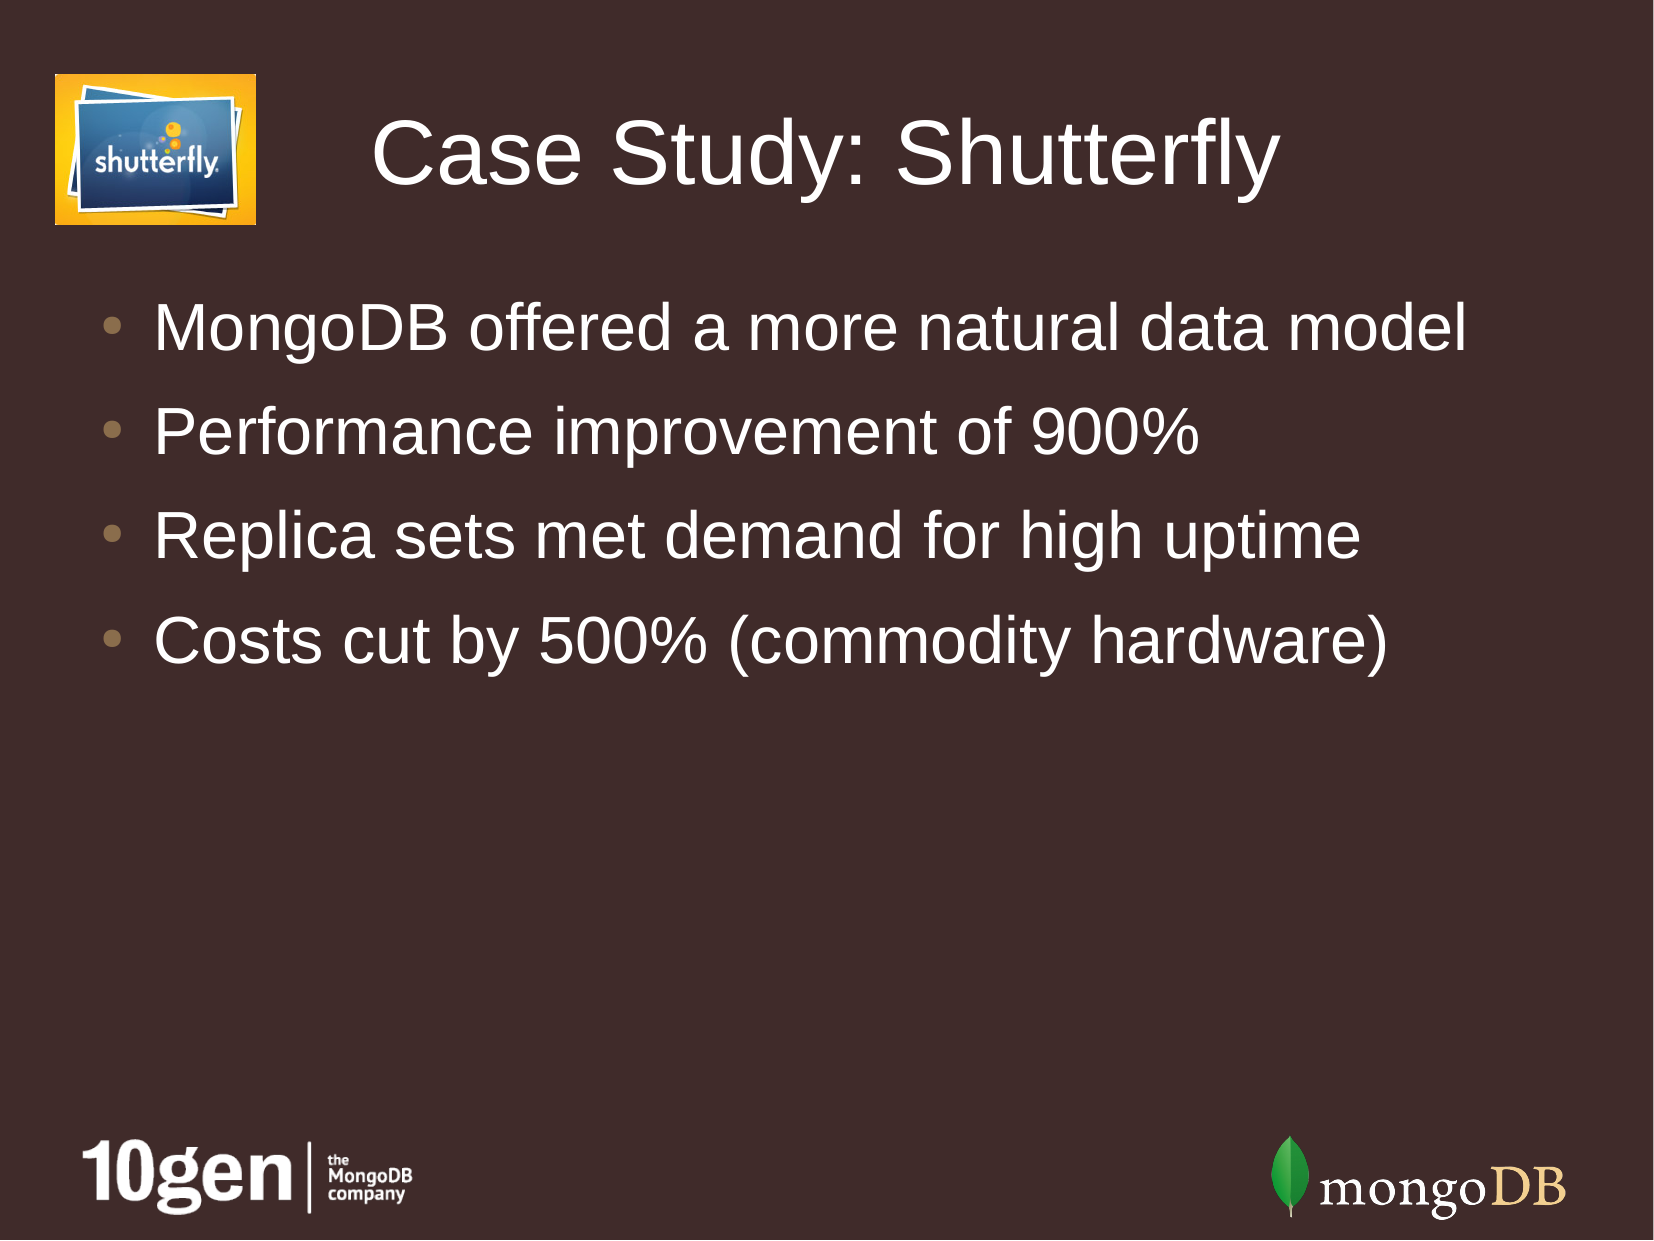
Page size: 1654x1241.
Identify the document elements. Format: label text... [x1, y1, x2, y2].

picture [82, 1139, 413, 1215]
picture [1260, 1124, 1576, 1230]
title Case Study: Shutterfly [82, 49, 1571, 257]
list MongoDB offered a more natural data model Performance improvement of 900% Replica sets met demand for high uptime Costs cut by 500% (commodity hardware) [82, 290, 1571, 1010]
picture [55, 74, 256, 226]
